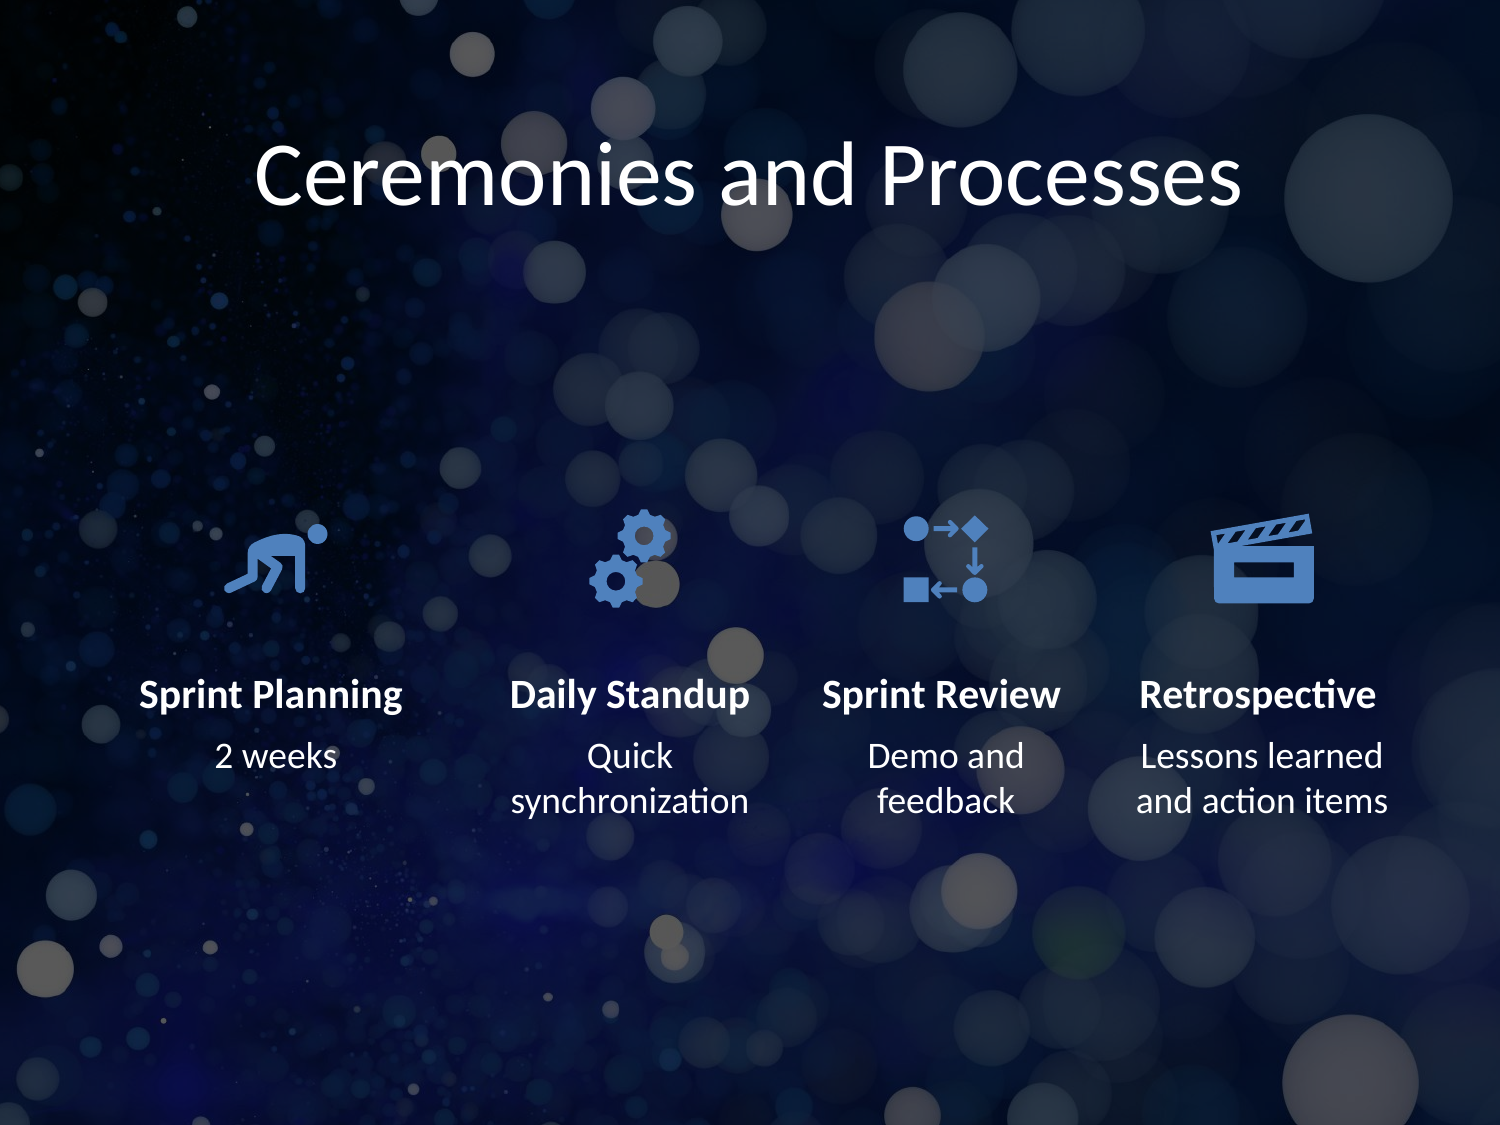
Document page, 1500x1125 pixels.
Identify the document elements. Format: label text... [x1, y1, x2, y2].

title Ceremonies and Processes [103, 59, 1397, 278]
text_box Retrospective Lessons learned and action items [1127, 666, 1397, 815]
text_box Sprint Review Demo and feedback [811, 666, 1081, 815]
text_box [569, 498, 691, 620]
picture [0, 0, 1500, 1125]
text_box Sprint Planning 2 weeks [103, 666, 449, 815]
text_box [1201, 498, 1323, 620]
text_box Daily Standup Quick synchronization [495, 666, 765, 815]
text_box [215, 498, 337, 620]
text_box [885, 498, 1007, 620]
